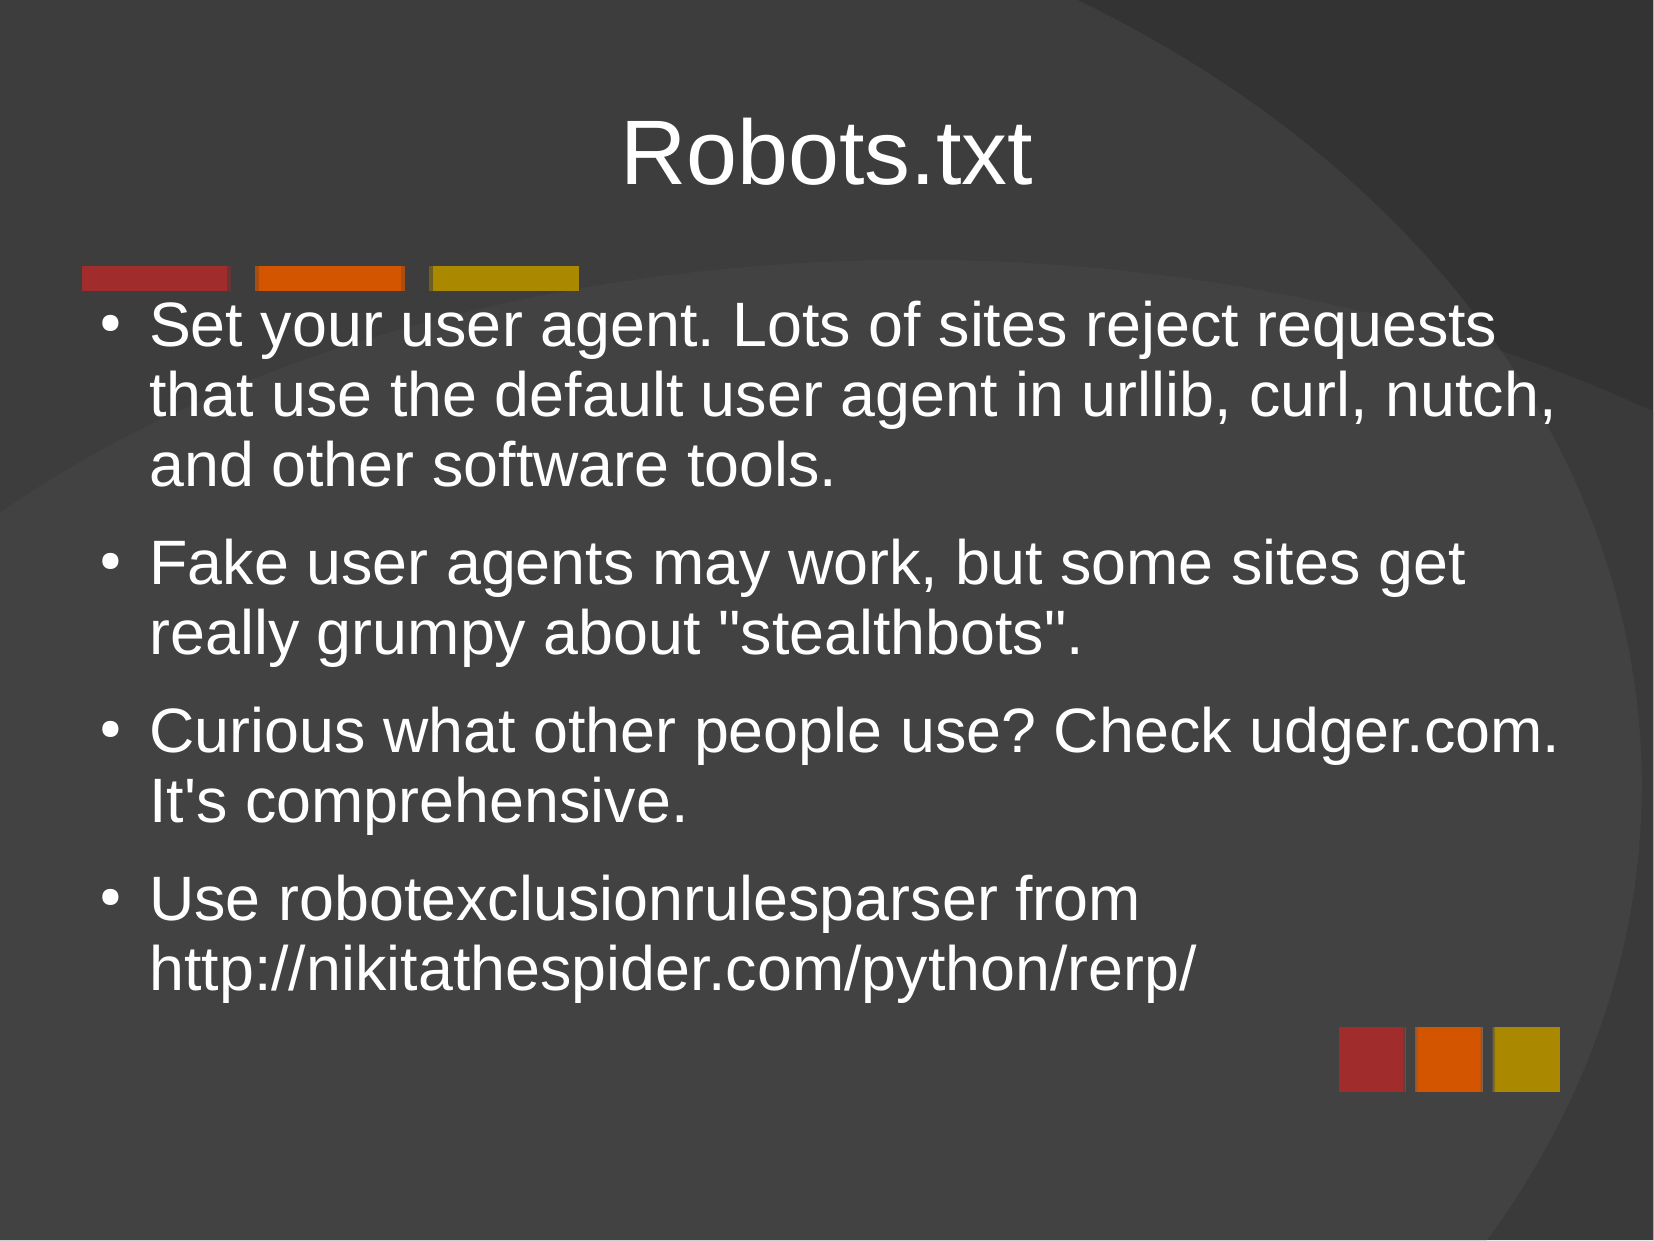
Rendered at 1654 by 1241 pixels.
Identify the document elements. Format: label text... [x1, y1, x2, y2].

picture [82, 266, 579, 290]
picture [1339, 1027, 1560, 1092]
title Robots.txt [82, 49, 1571, 257]
list Set your user agent. Lots of sites reject requests that use the default user agent in urllib, curl, nutch, and other software tools. Fake user agents may work, but some sites get really grumpy about "stealthbots". Curious what other people use? Check udger.com. It's comprehensive. Use robotexclusionrulesparser from http://nikitathespider.com/python/rerp/ [82, 290, 1571, 1010]
